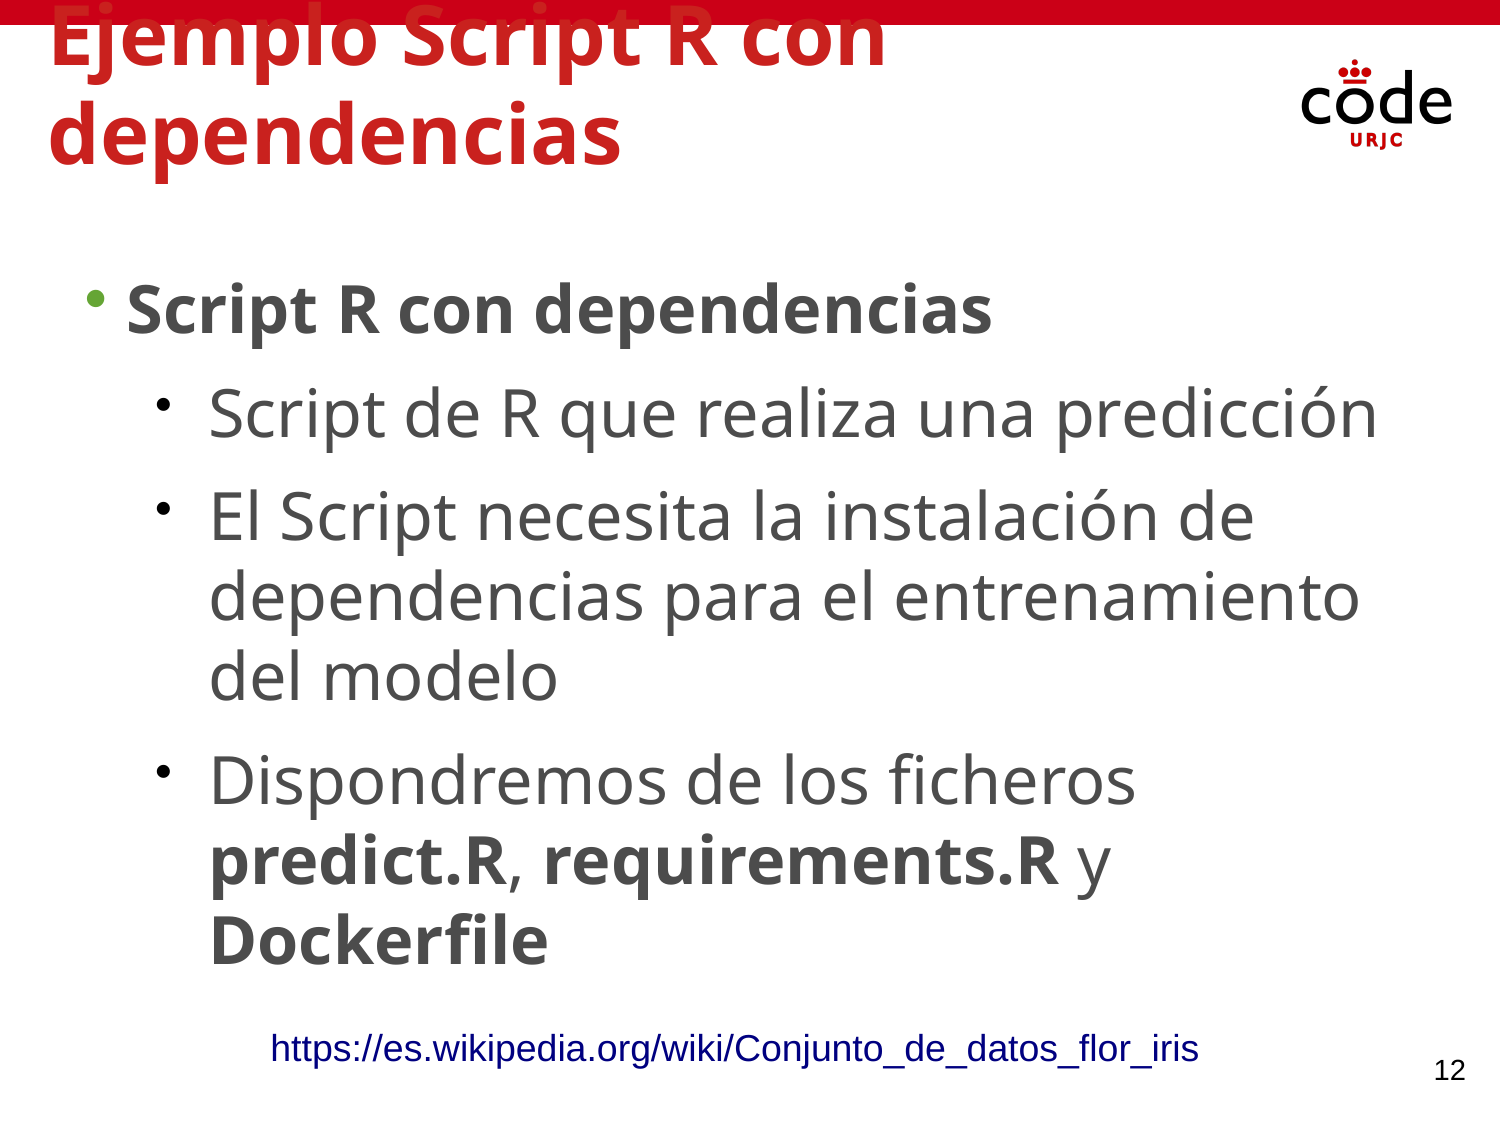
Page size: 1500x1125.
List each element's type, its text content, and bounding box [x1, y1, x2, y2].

picture [1284, 50, 1468, 161]
list Script R con dependencias Script de R que realiza una predicción El Script necesita la instalación de dependencias para el entrenamiento del modelo Dispondremos de los ficheros predict.R, requirements.R y Dockerfile [51, 259, 1436, 1006]
title Ejemplo Script R con dependencias [32, 79, 1413, 189]
text_box https://es.wikipedia.org/wiki/Conjunto_de_datos_flor_iris [255, 1020, 1215, 1078]
